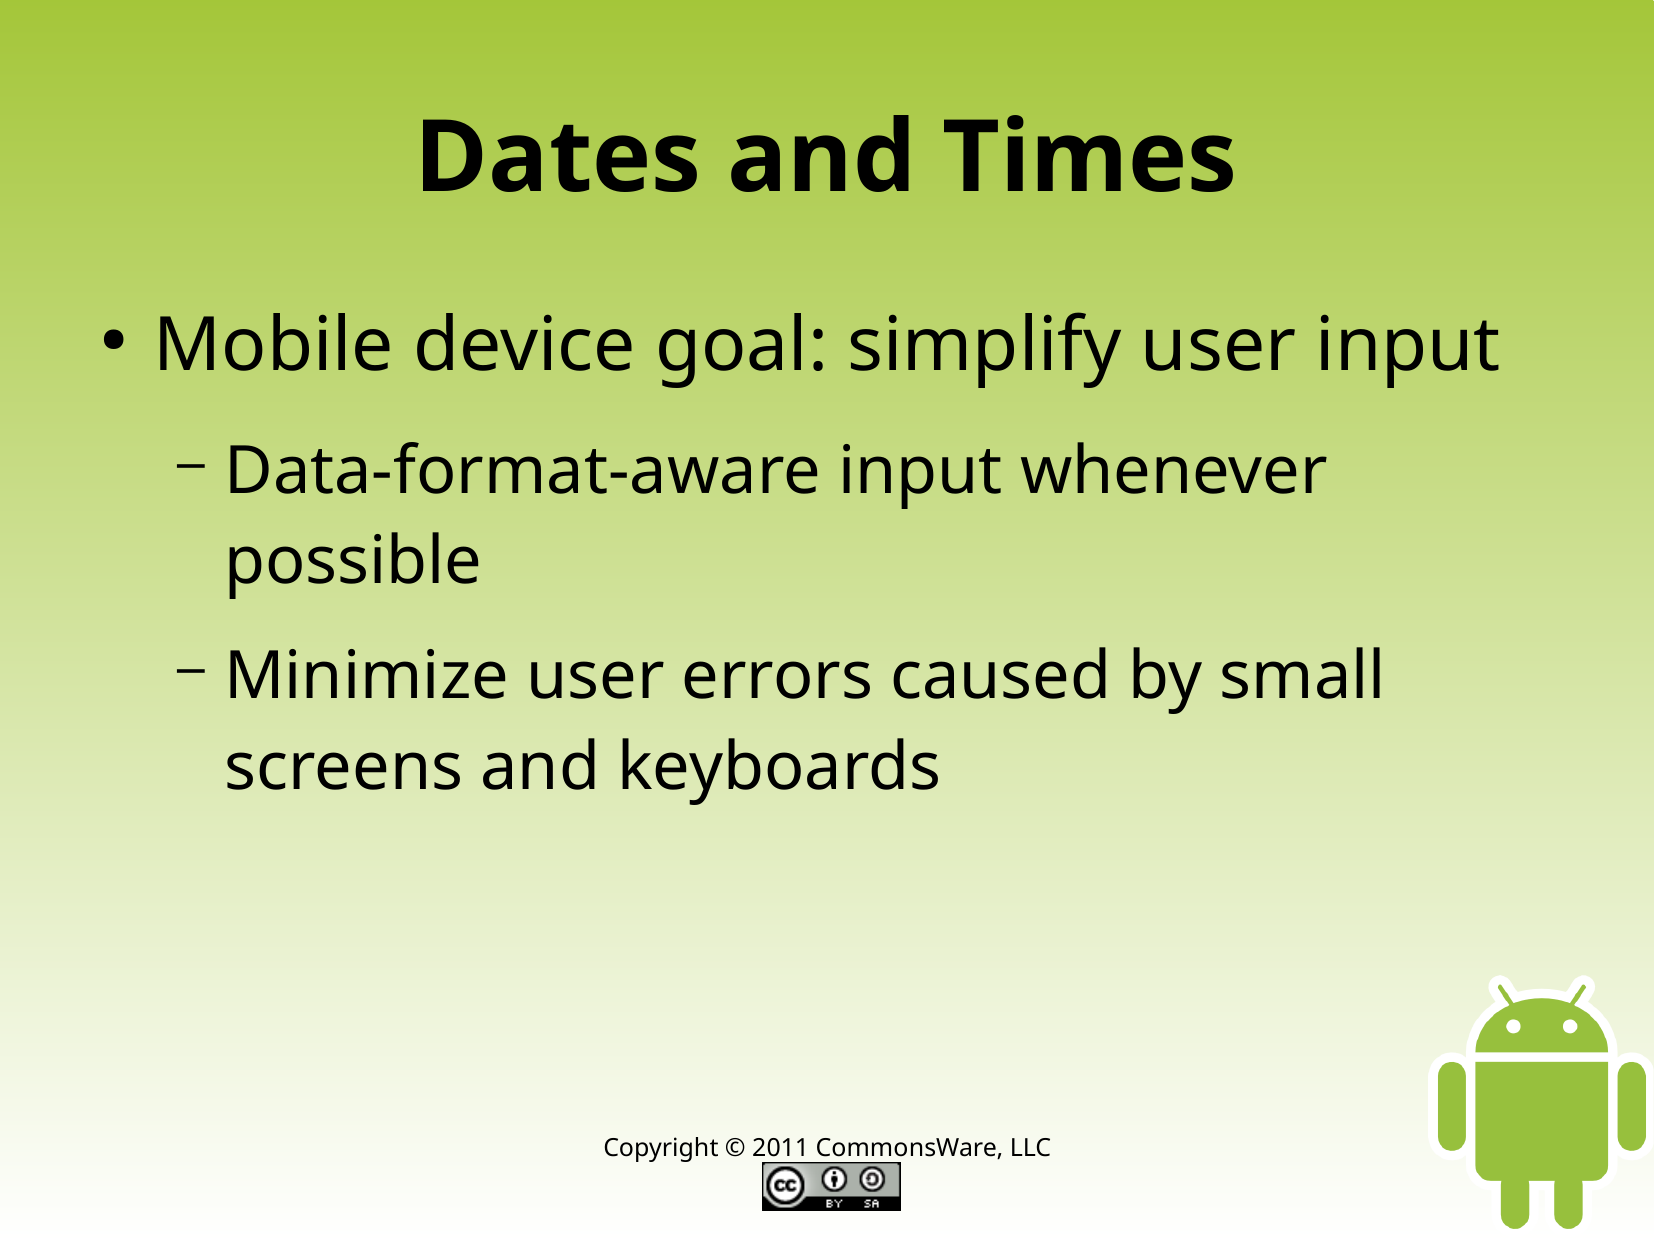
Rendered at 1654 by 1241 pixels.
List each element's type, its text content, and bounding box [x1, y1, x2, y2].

picture [1428, 975, 1654, 1238]
picture [762, 1162, 901, 1211]
list Mobile device goal: simplify user input Data-format-aware input whenever possible Minimize user errors caused by small screens and keyboards [82, 290, 1571, 1109]
title Dates and Times [82, 49, 1571, 257]
